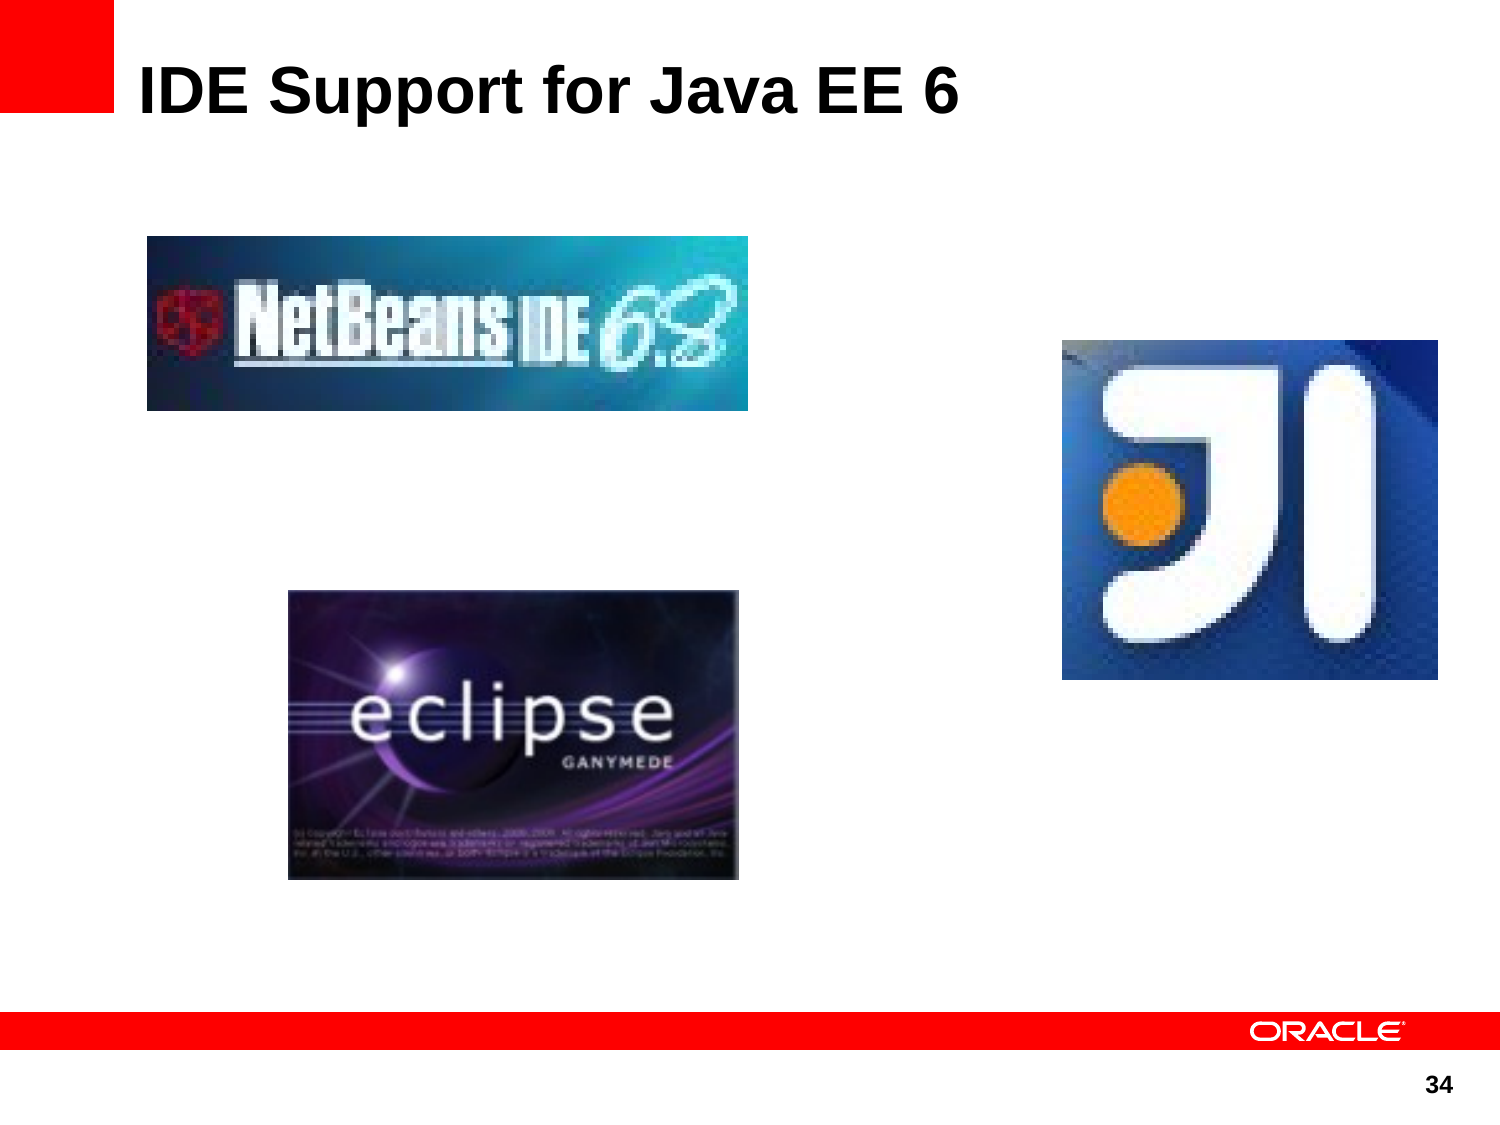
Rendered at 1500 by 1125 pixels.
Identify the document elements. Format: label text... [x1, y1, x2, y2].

picture [1062, 340, 1438, 680]
picture [147, 236, 748, 411]
title IDE Support for Java EE 6 [124, 30, 1487, 150]
picture [288, 590, 739, 881]
picture [0, 0, 114, 113]
picture [0, 1012, 1500, 1050]
picture [743, 401, 748, 411]
